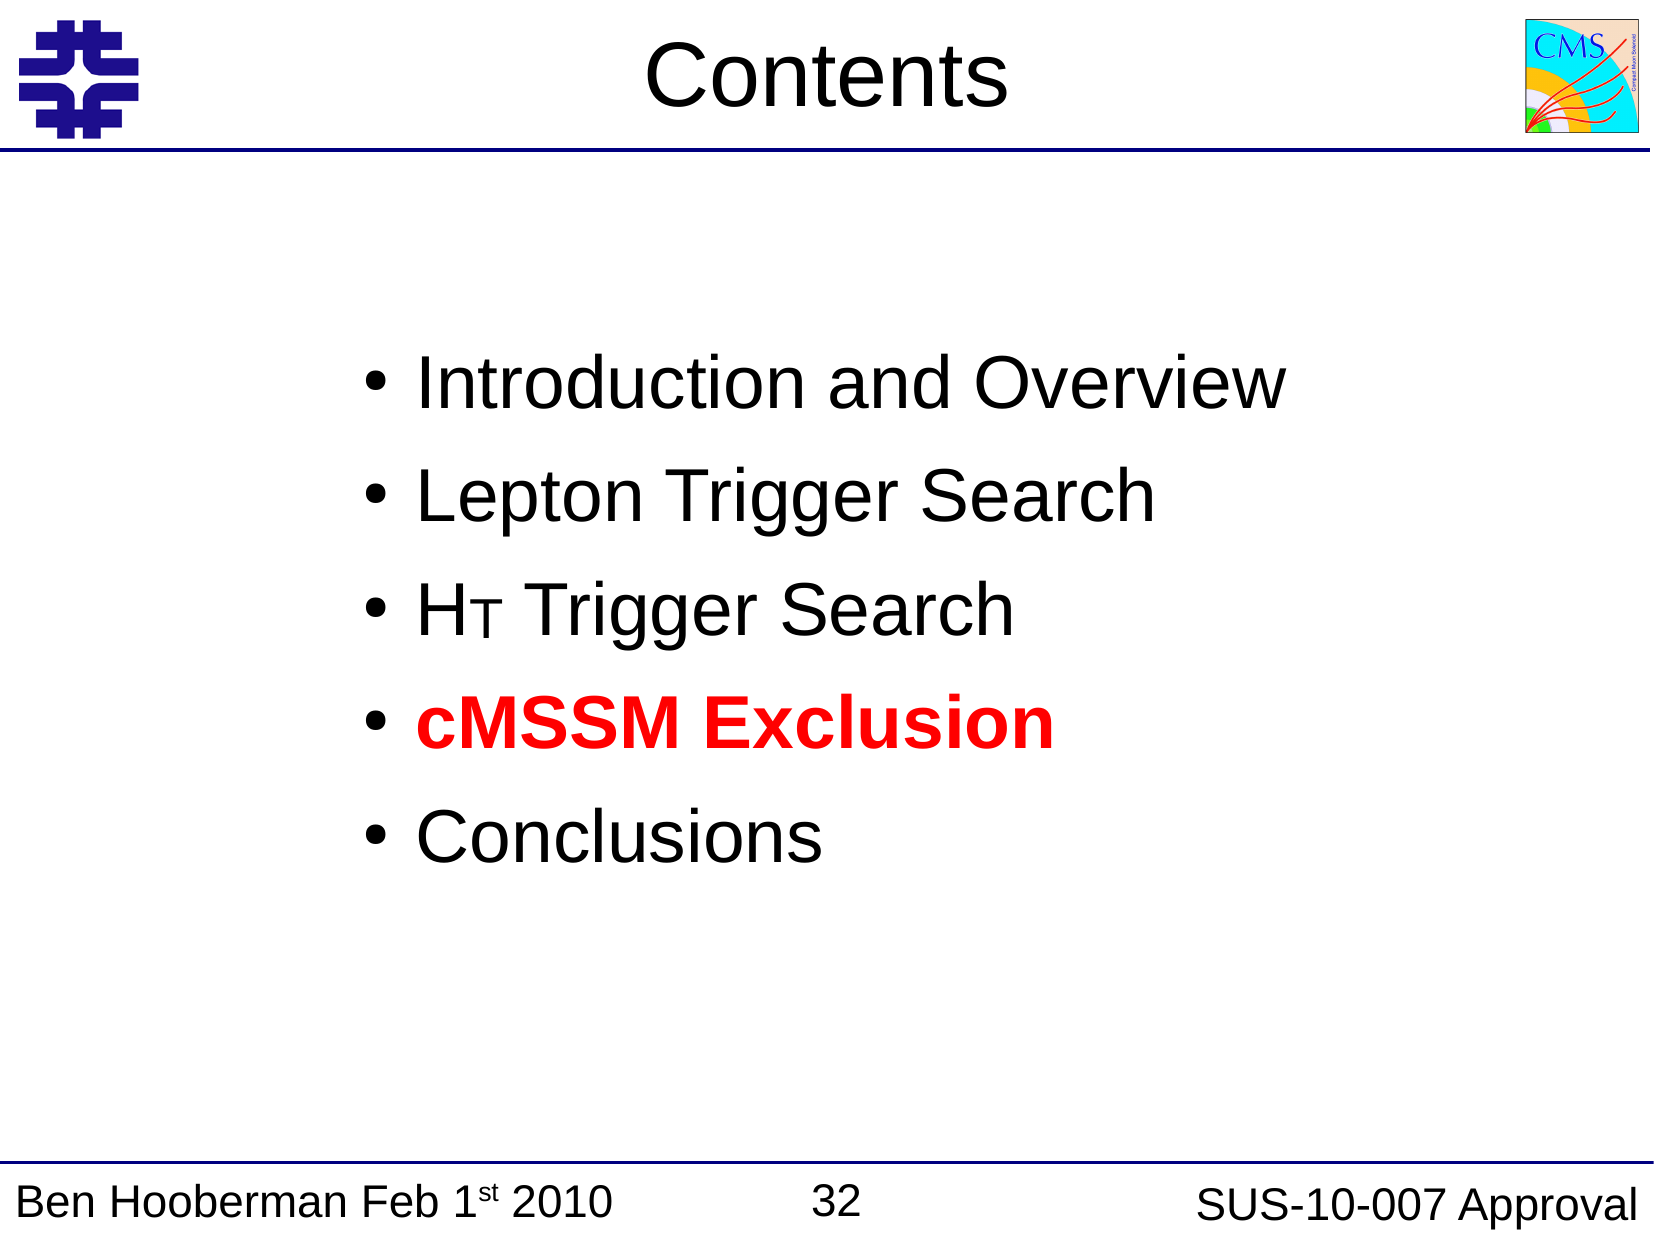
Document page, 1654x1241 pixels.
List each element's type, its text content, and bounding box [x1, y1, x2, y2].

title Contents [0, 0, 1654, 151]
list Introduction and Overview Lepton Trigger Search HT Trigger Search cMSSM Exclusion Conclusions [344, 340, 1405, 928]
